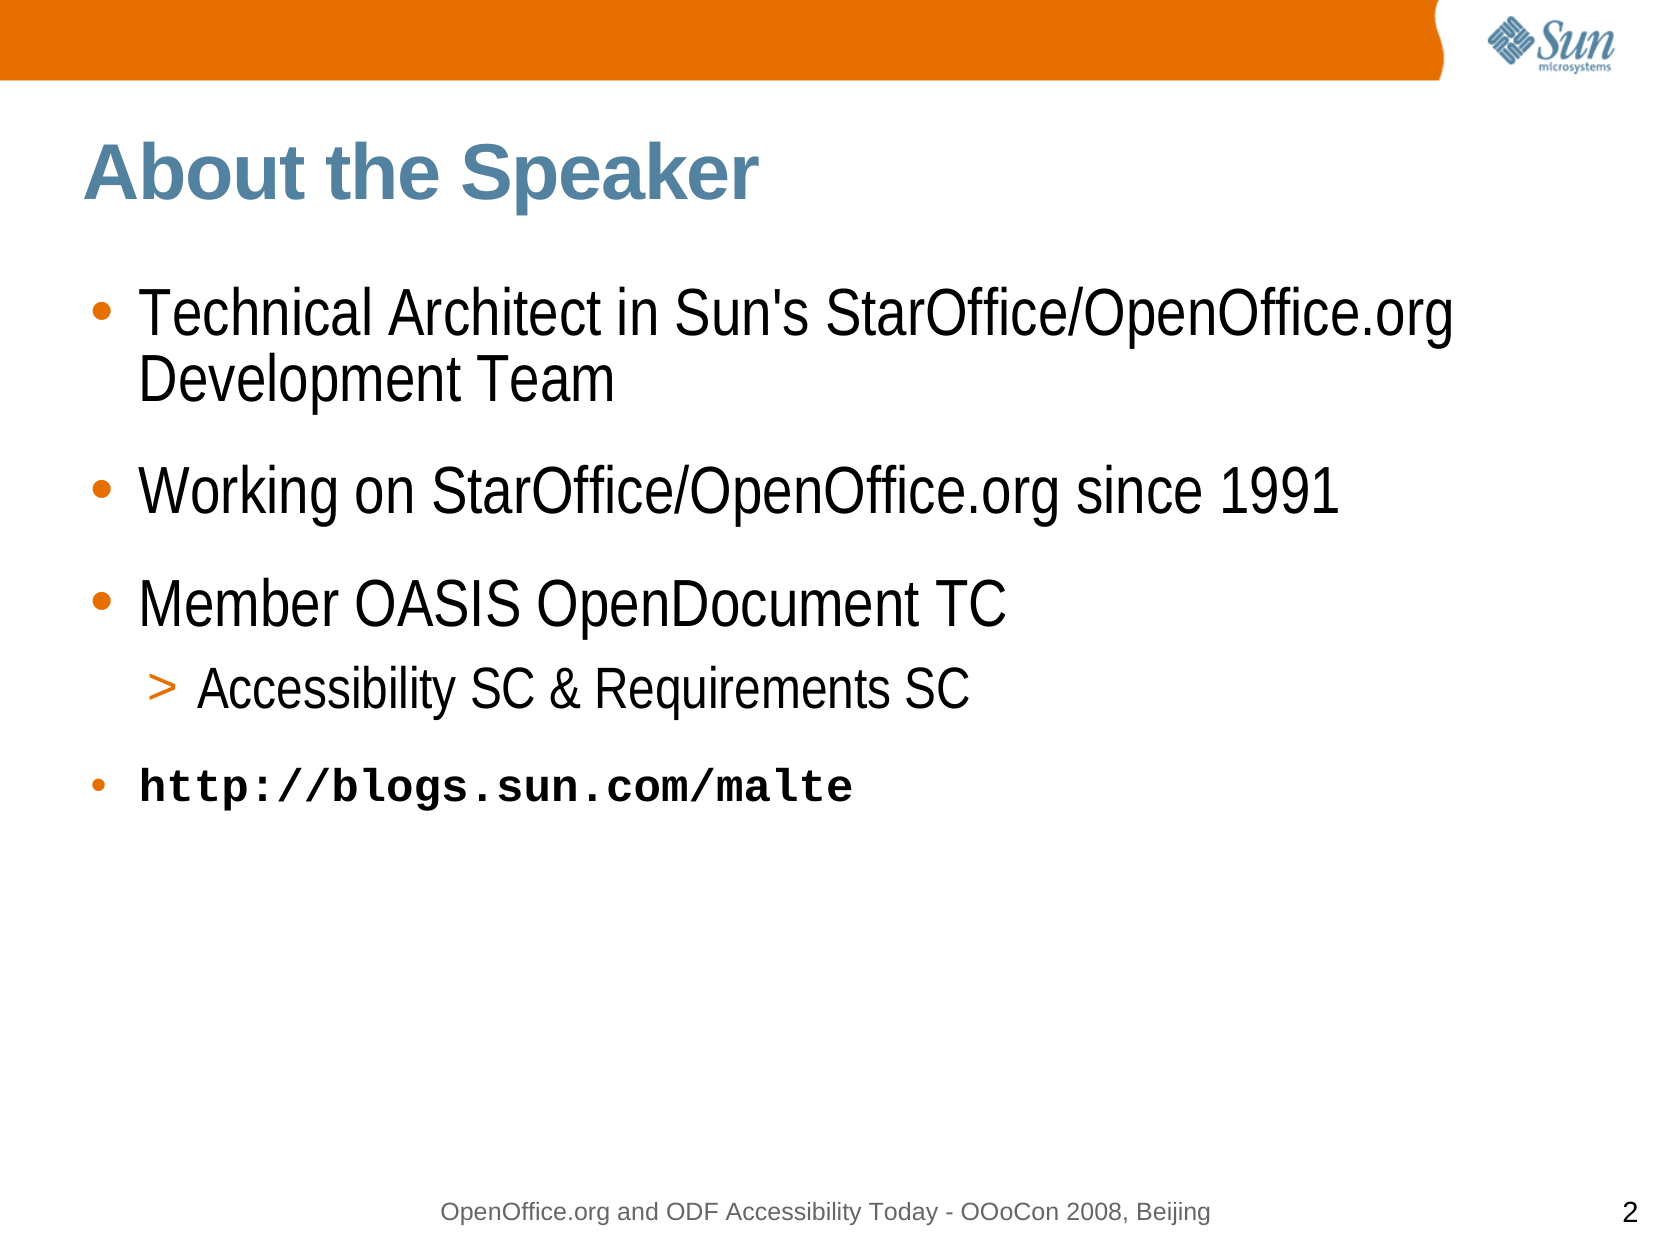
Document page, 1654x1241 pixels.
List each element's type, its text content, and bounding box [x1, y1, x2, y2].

list Technical Architect in Sun's StarOffice/OpenOffice.org Development Team Working on StarOffice/OpenOffice.org since 1991 Member OASIS OpenDocument TC Accessibility SC & Requirements SC http://blogs.sun.com/malte [71, 283, 1545, 1121]
title About the Speaker [82, 135, 1585, 251]
picture [0, 0, 1654, 83]
